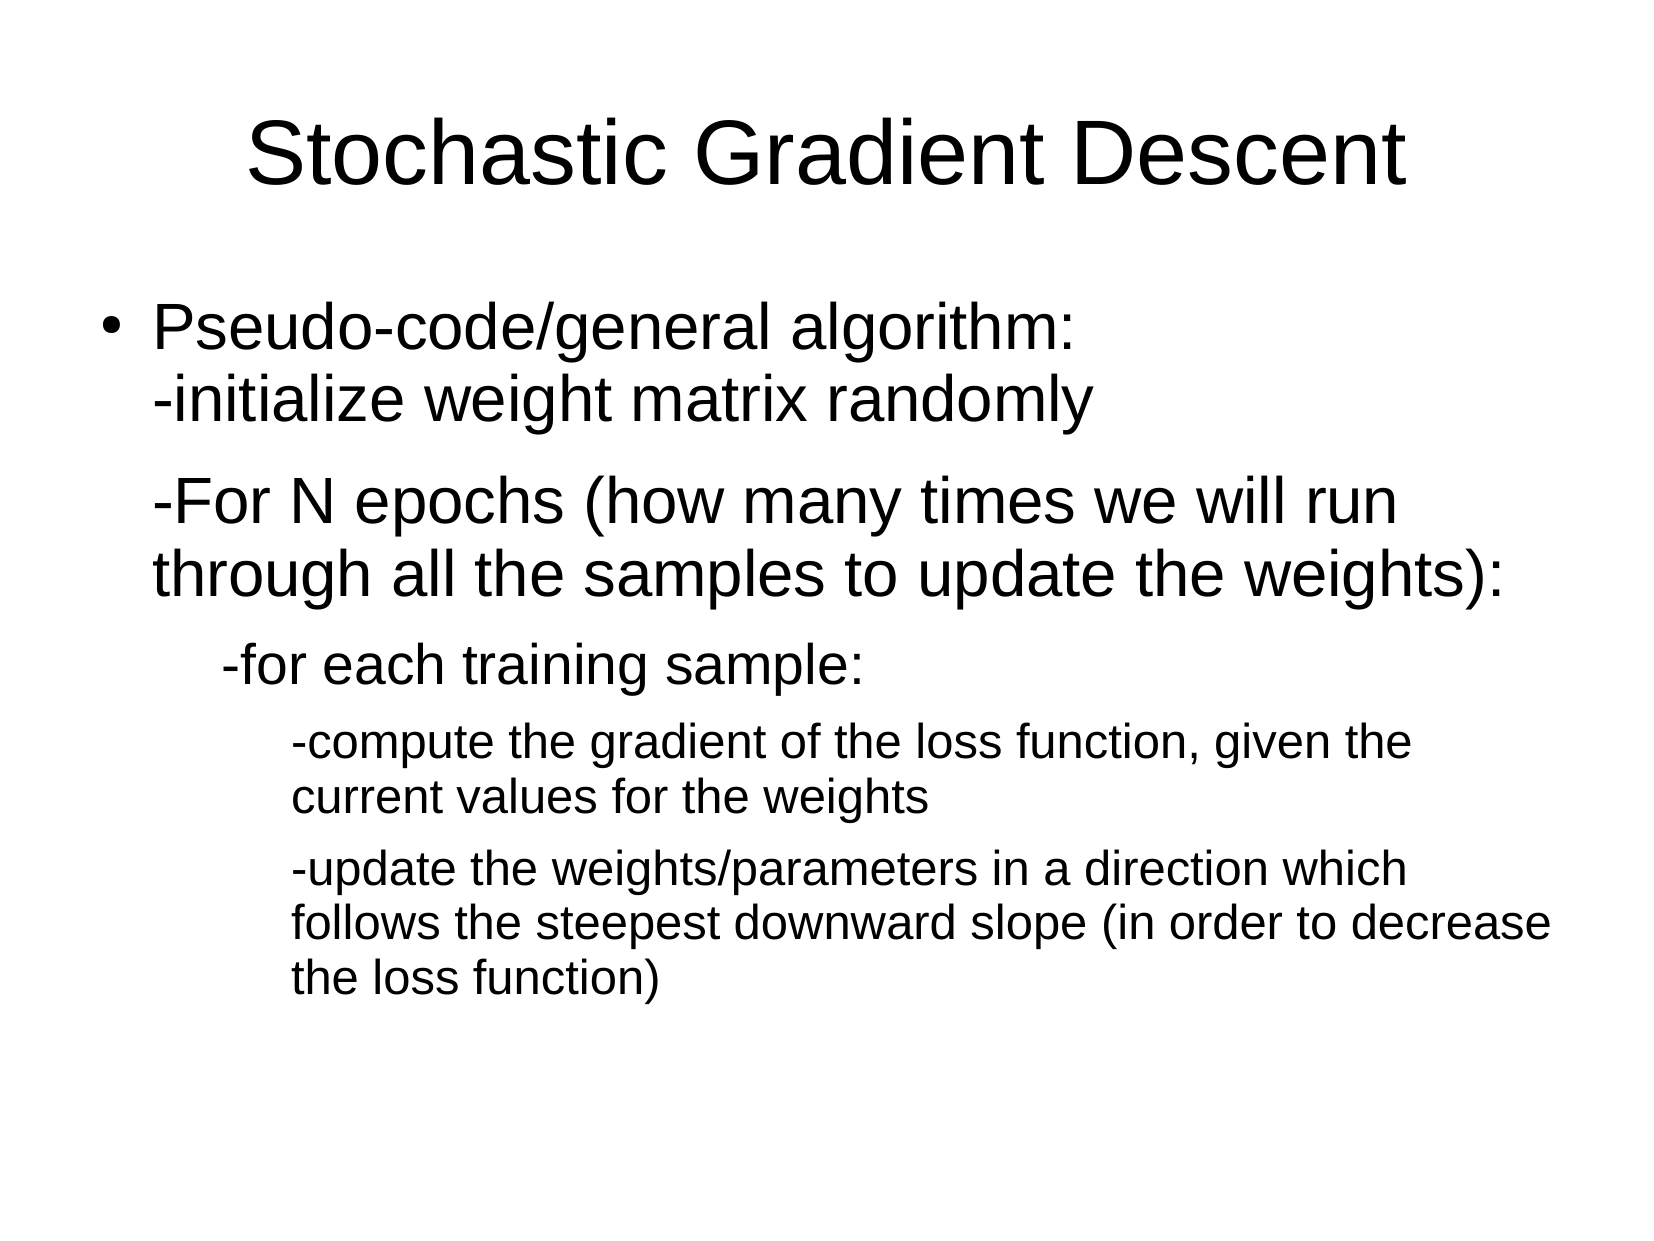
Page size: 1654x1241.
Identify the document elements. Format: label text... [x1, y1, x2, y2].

list Pseudo-code/general algorithm: -initialize weight matrix randomly -For N epochs (how many times we will run through all the samples to update the weights): -for each training sample: -compute the gradient of the loss function, given the current values for the weights -update the weights/parameters in a direction which follows the steepest downward slope (in order to decrease the loss function) [82, 290, 1571, 1010]
title Stochastic Gradient Descent [82, 49, 1571, 257]
